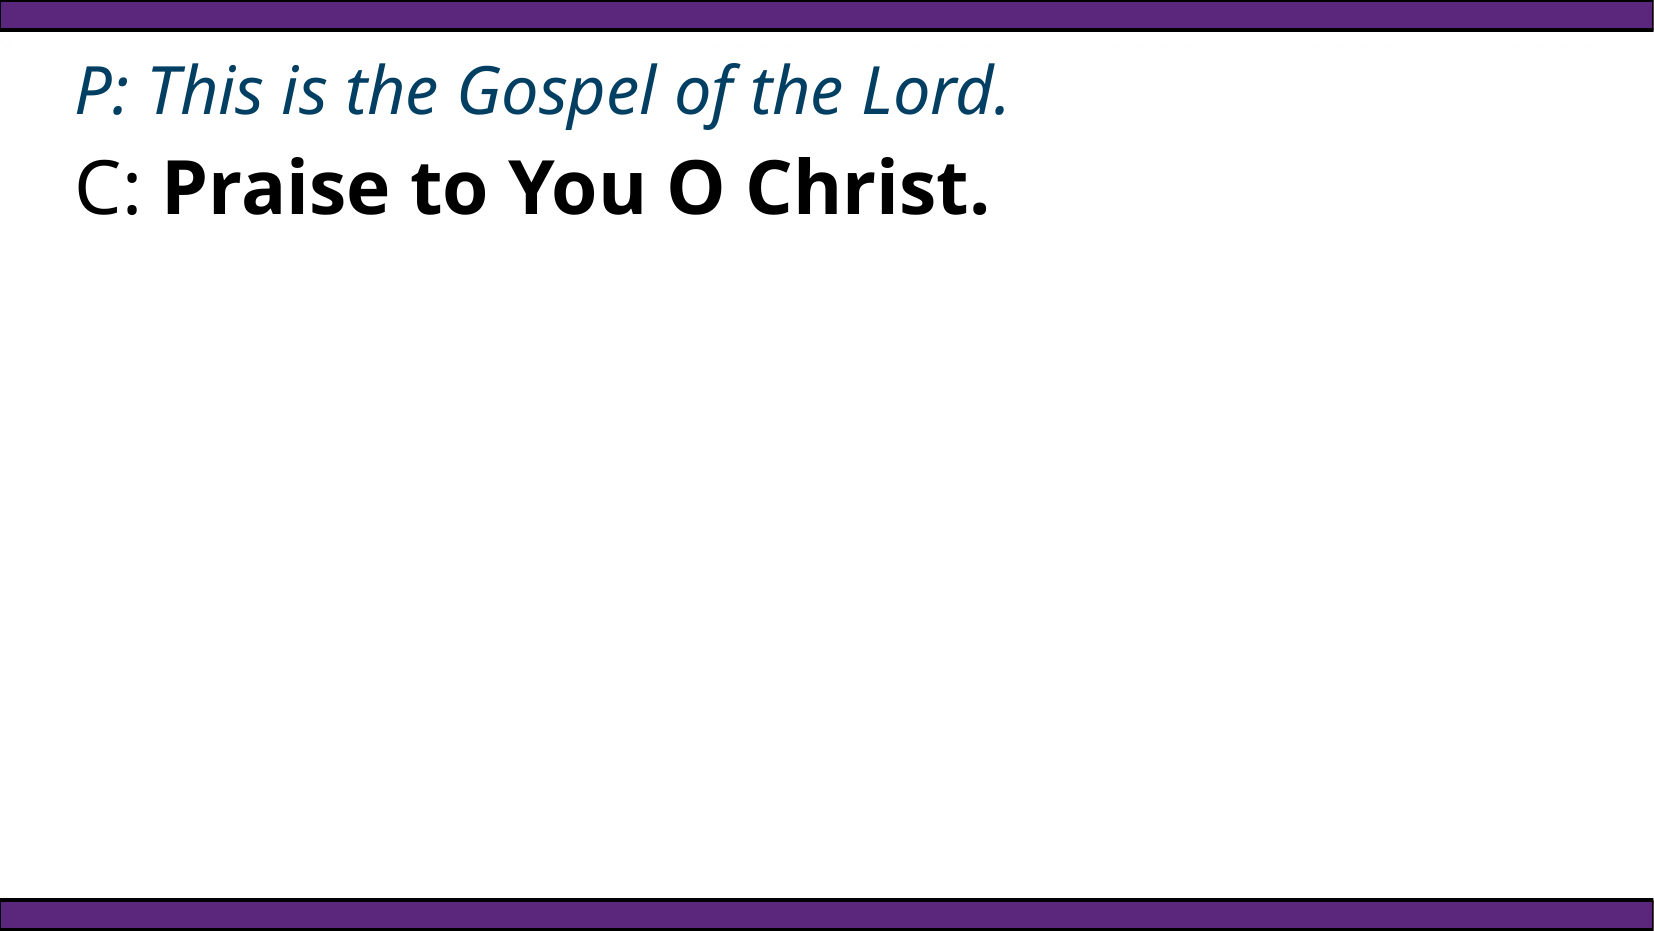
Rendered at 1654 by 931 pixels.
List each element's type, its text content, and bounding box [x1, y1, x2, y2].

text_box [0, 0, 1654, 31]
text_box [0, 900, 1654, 931]
picture [0, 31, 1654, 900]
text_box P: This is the Gospel of the Lord. C: Praise to You O Christ. [60, 36, 1591, 256]
